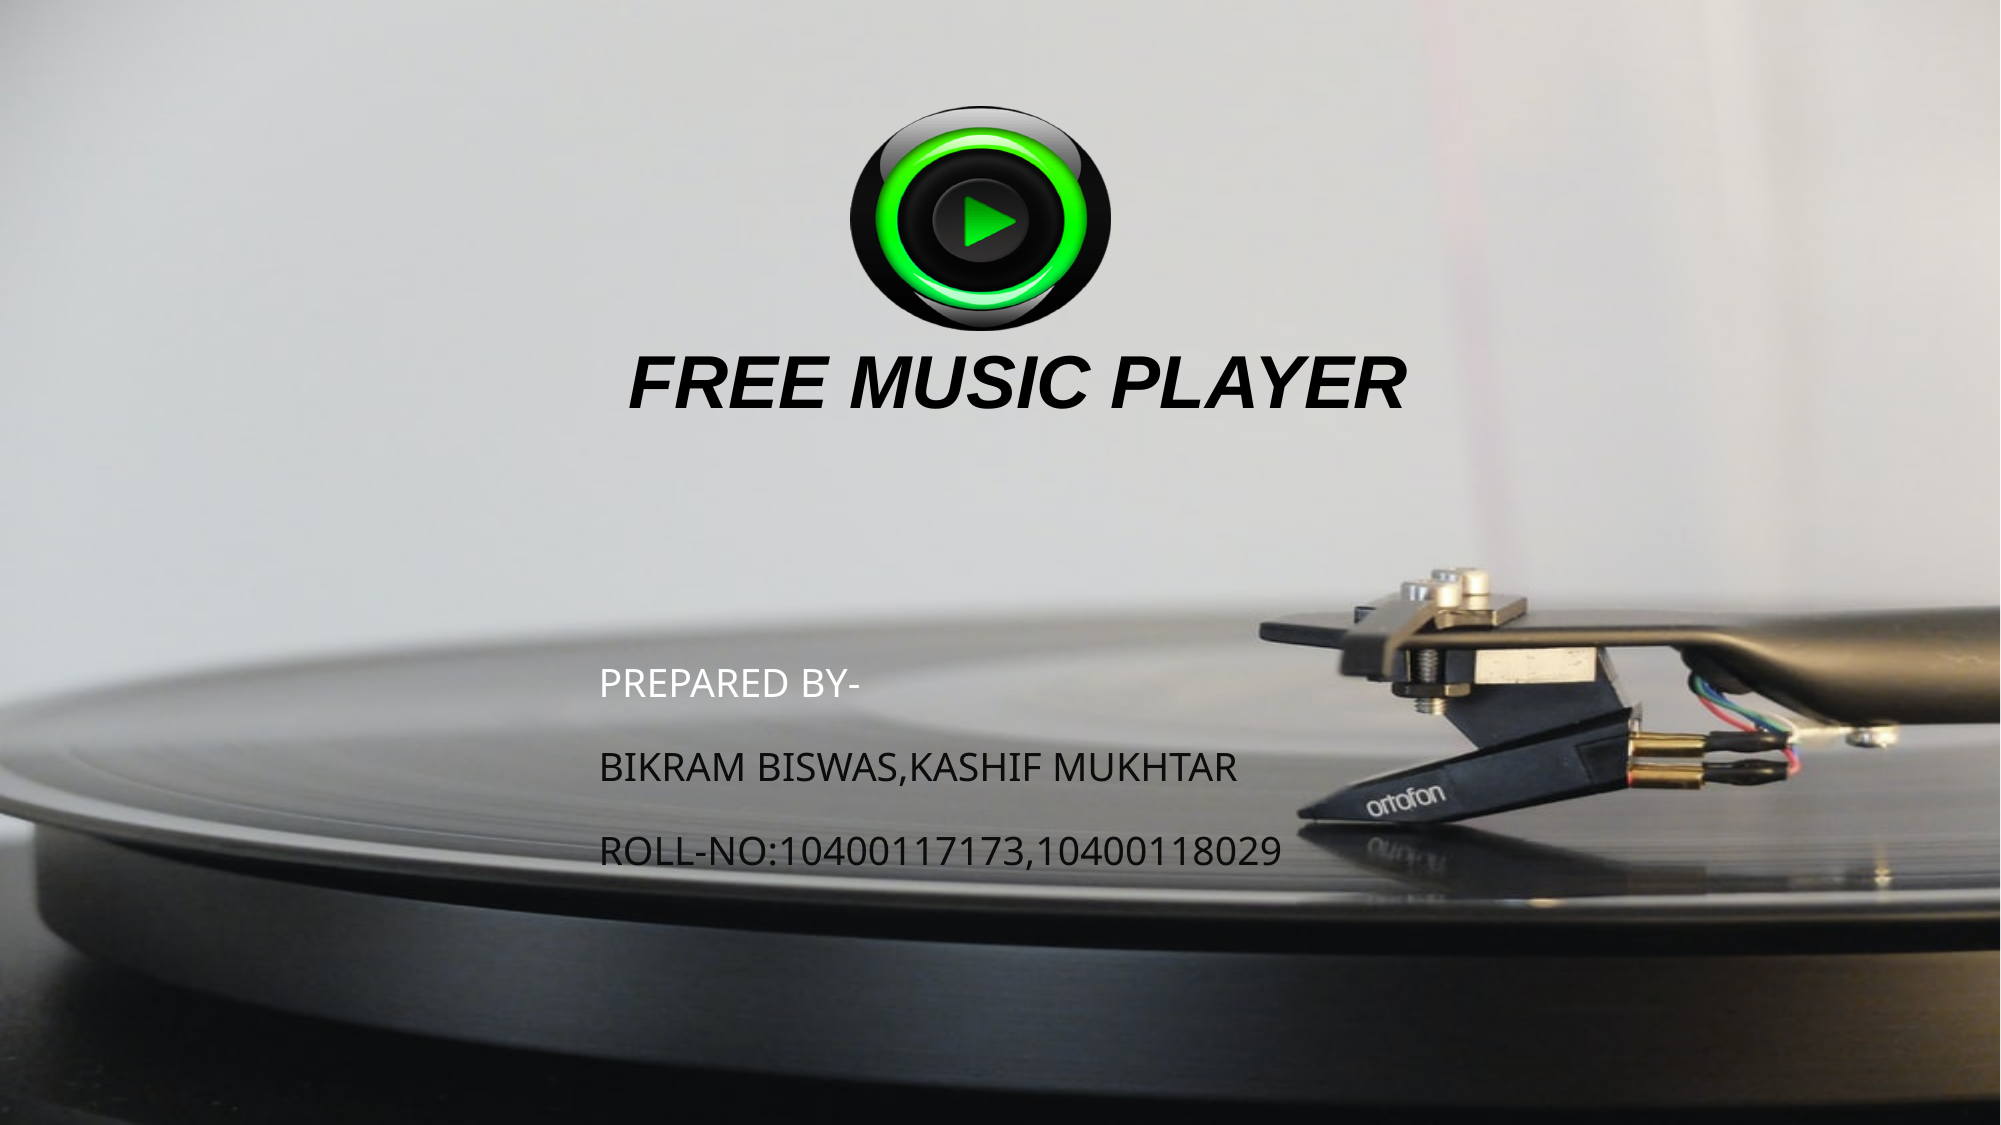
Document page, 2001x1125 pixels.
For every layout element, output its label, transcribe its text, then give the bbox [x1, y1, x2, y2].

picture [0, 0, 2001, 1125]
text_box FREE MUSIC PLAYER [614, 332, 1926, 544]
text_box PREPARED BY- BIKRAM BISWAS,KASHIF MUKHTAR ROLL-NO:10400117173,10400118029 [583, 637, 2000, 885]
